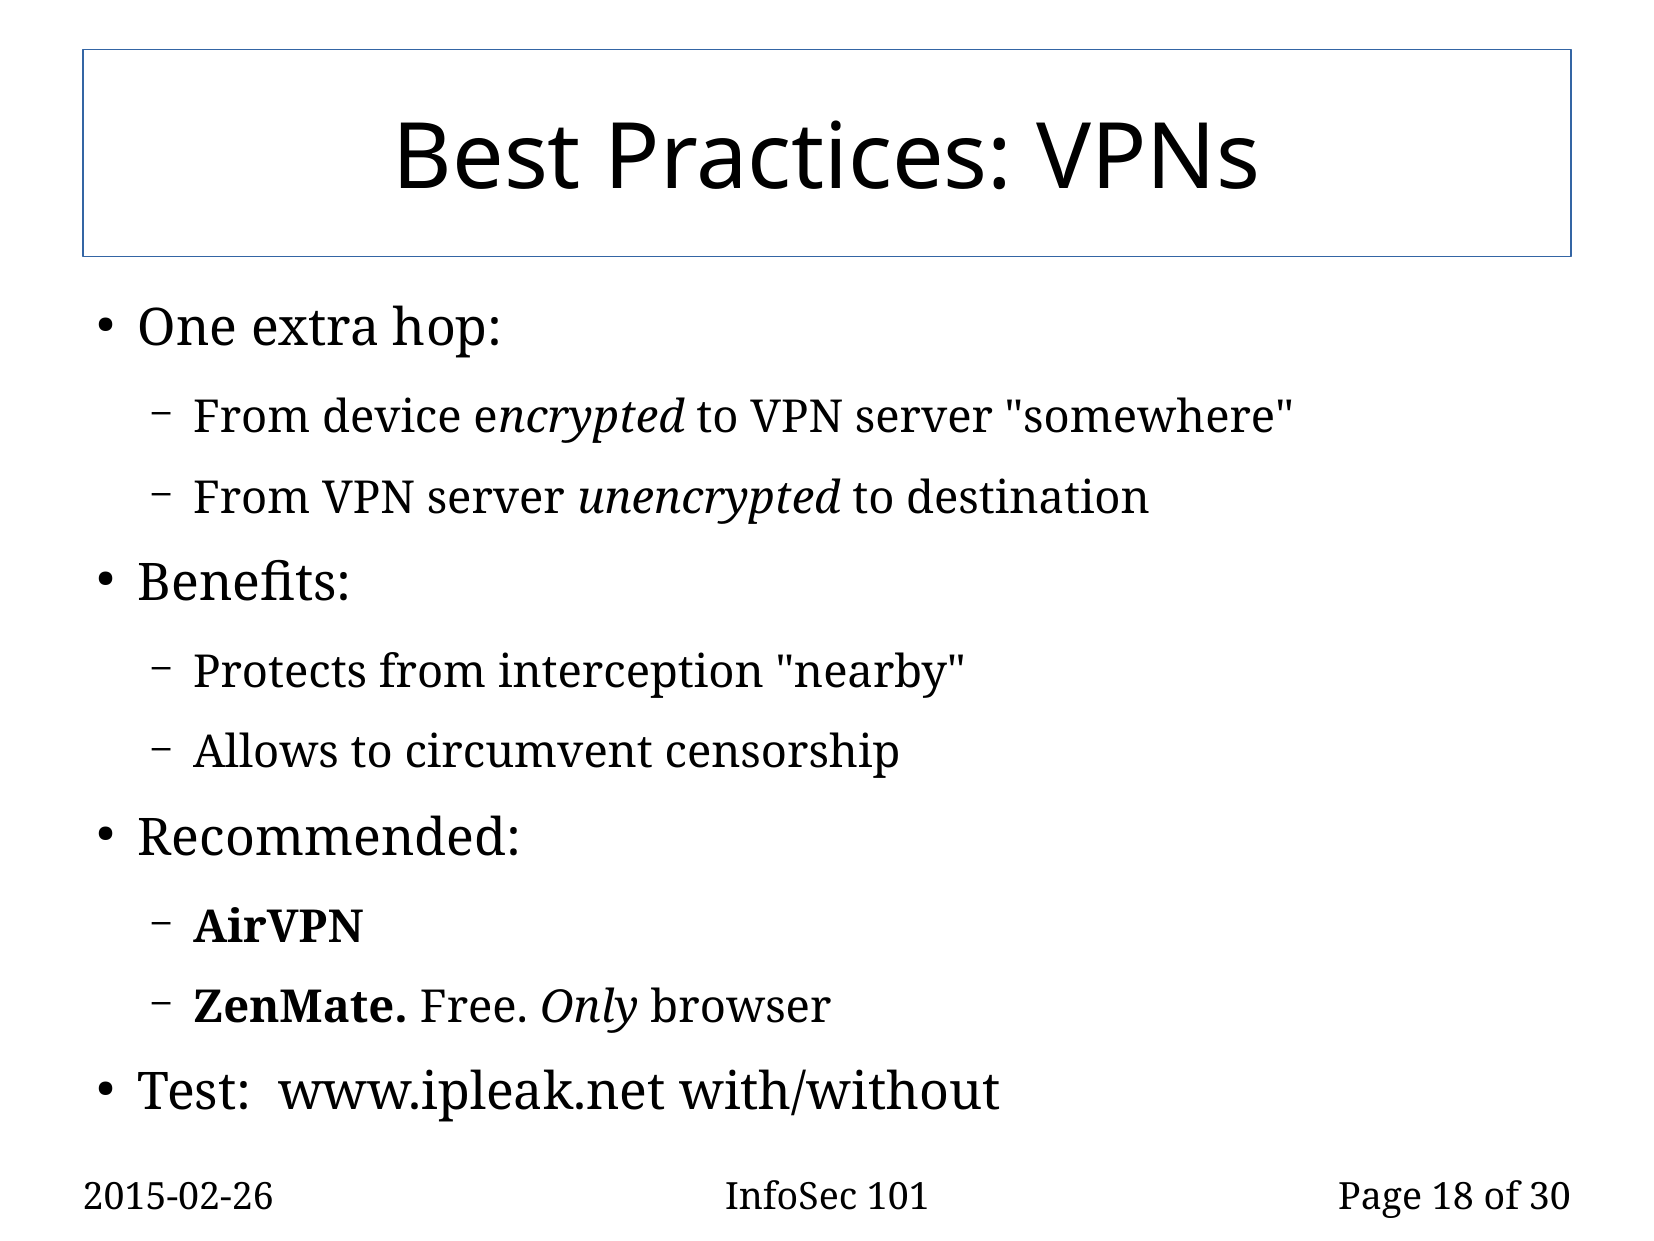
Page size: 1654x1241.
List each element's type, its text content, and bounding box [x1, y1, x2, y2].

title Best Practices: VPNs [82, 49, 1571, 257]
list One extra hop: From device encrypted to VPN server "somewhere" From VPN server unencrypted to destination Benefits: Protects from interception "nearby" Allows to circumvent censorship Recommended: AirVPN ZenMate. Free. Only browser Test: www.ipleak.net with/without [82, 290, 1571, 1126]
